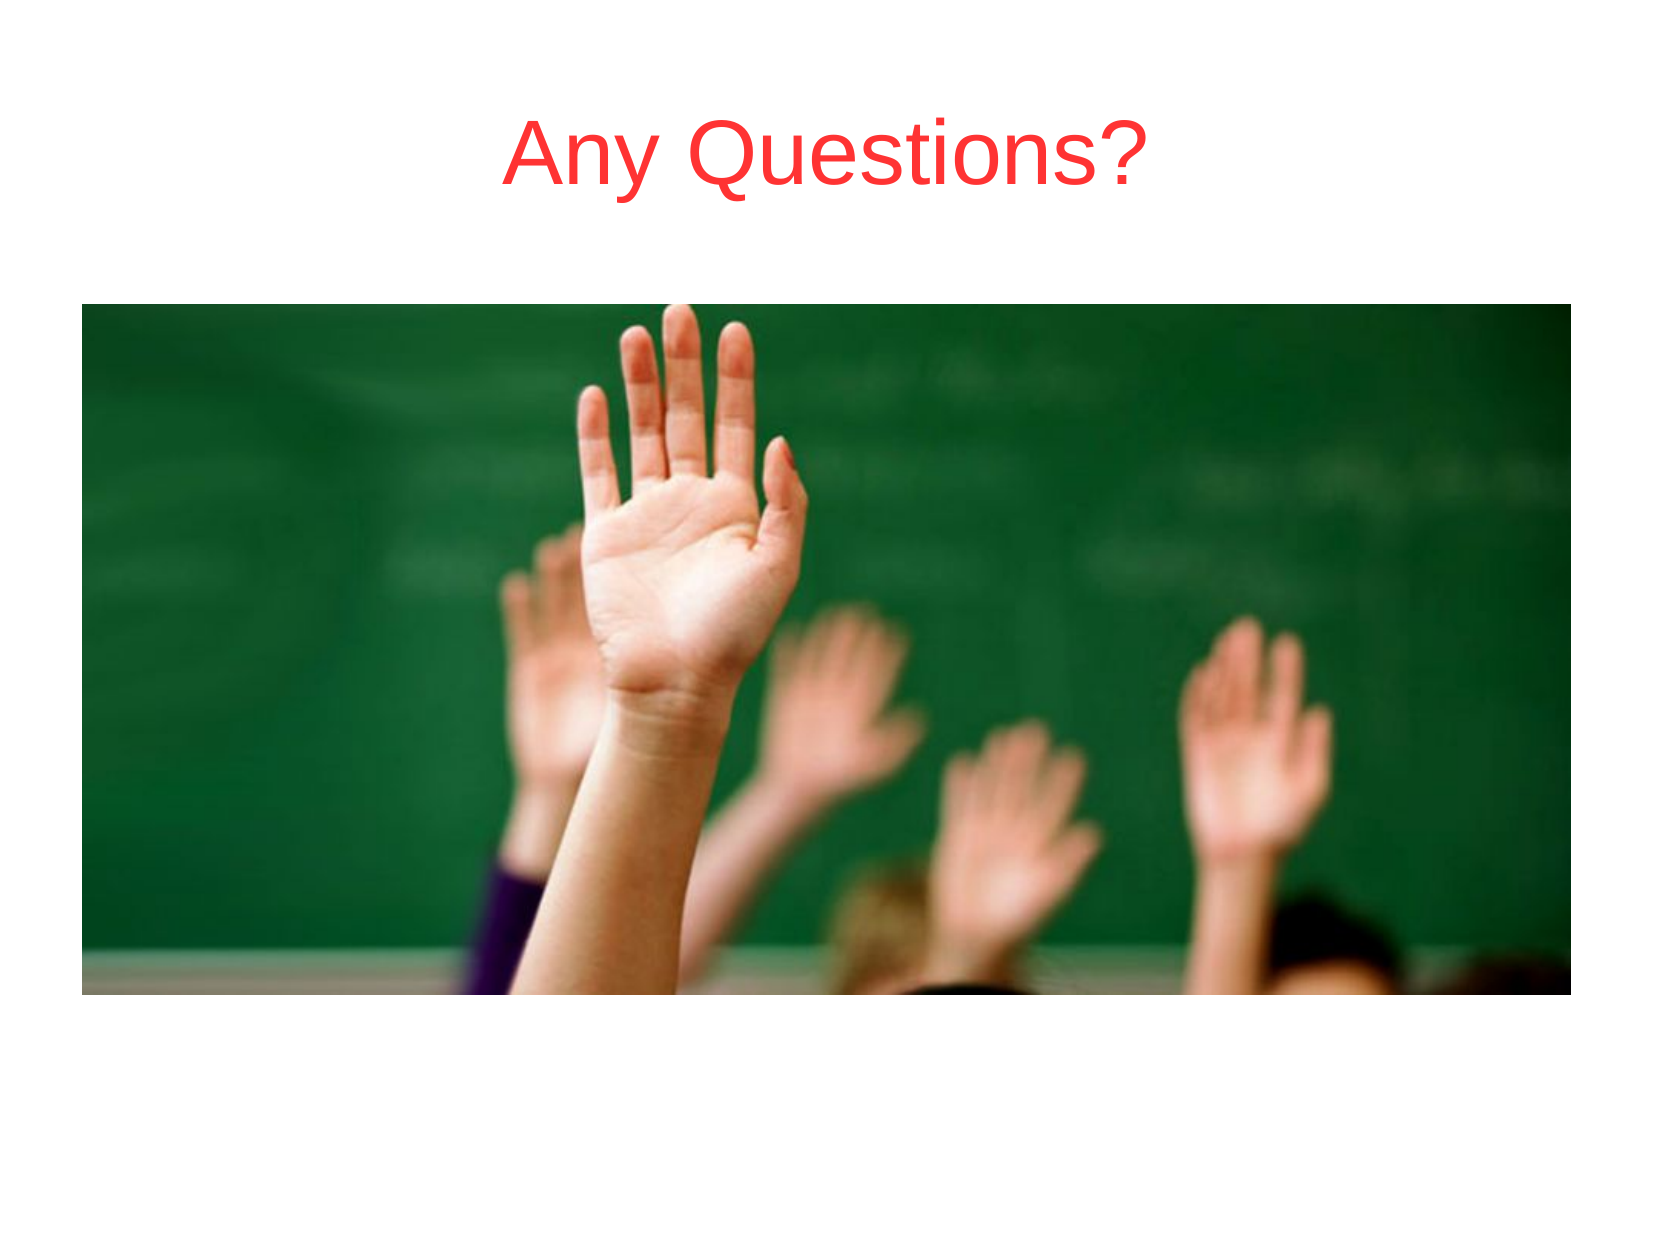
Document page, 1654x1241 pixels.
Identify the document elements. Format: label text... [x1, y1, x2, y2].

picture [82, 304, 1571, 995]
title Any Questions? [82, 49, 1571, 257]
